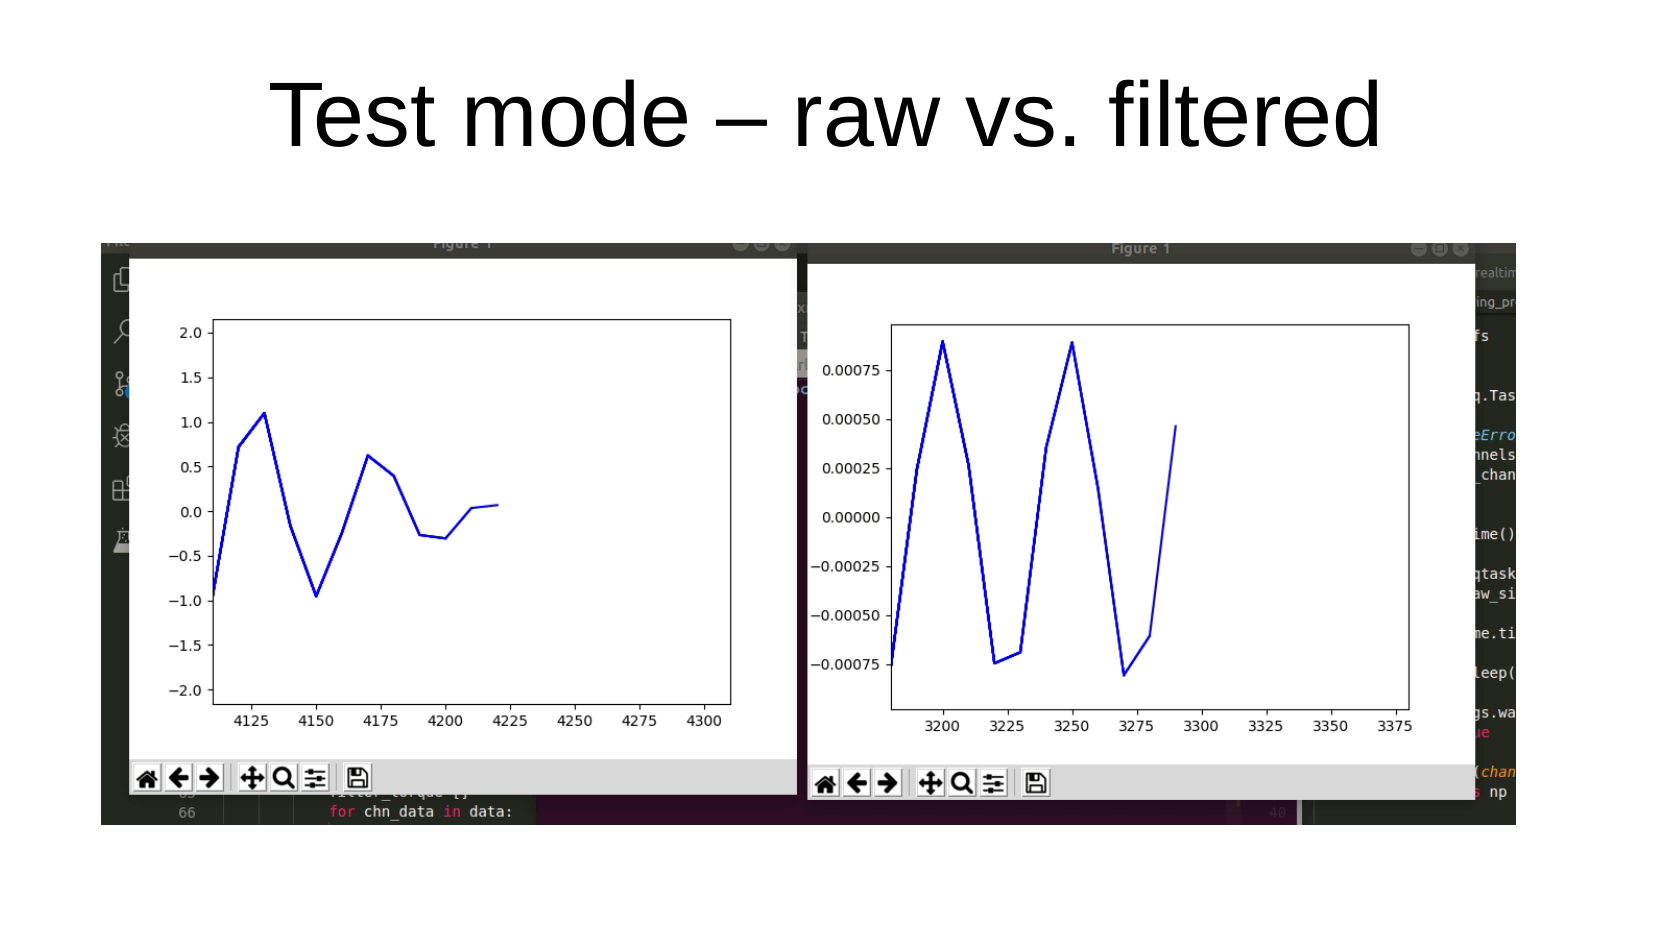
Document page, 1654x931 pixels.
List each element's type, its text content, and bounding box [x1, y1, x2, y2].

title Test mode – raw vs. filtered [82, 37, 1571, 193]
picture [101, 243, 1516, 826]
